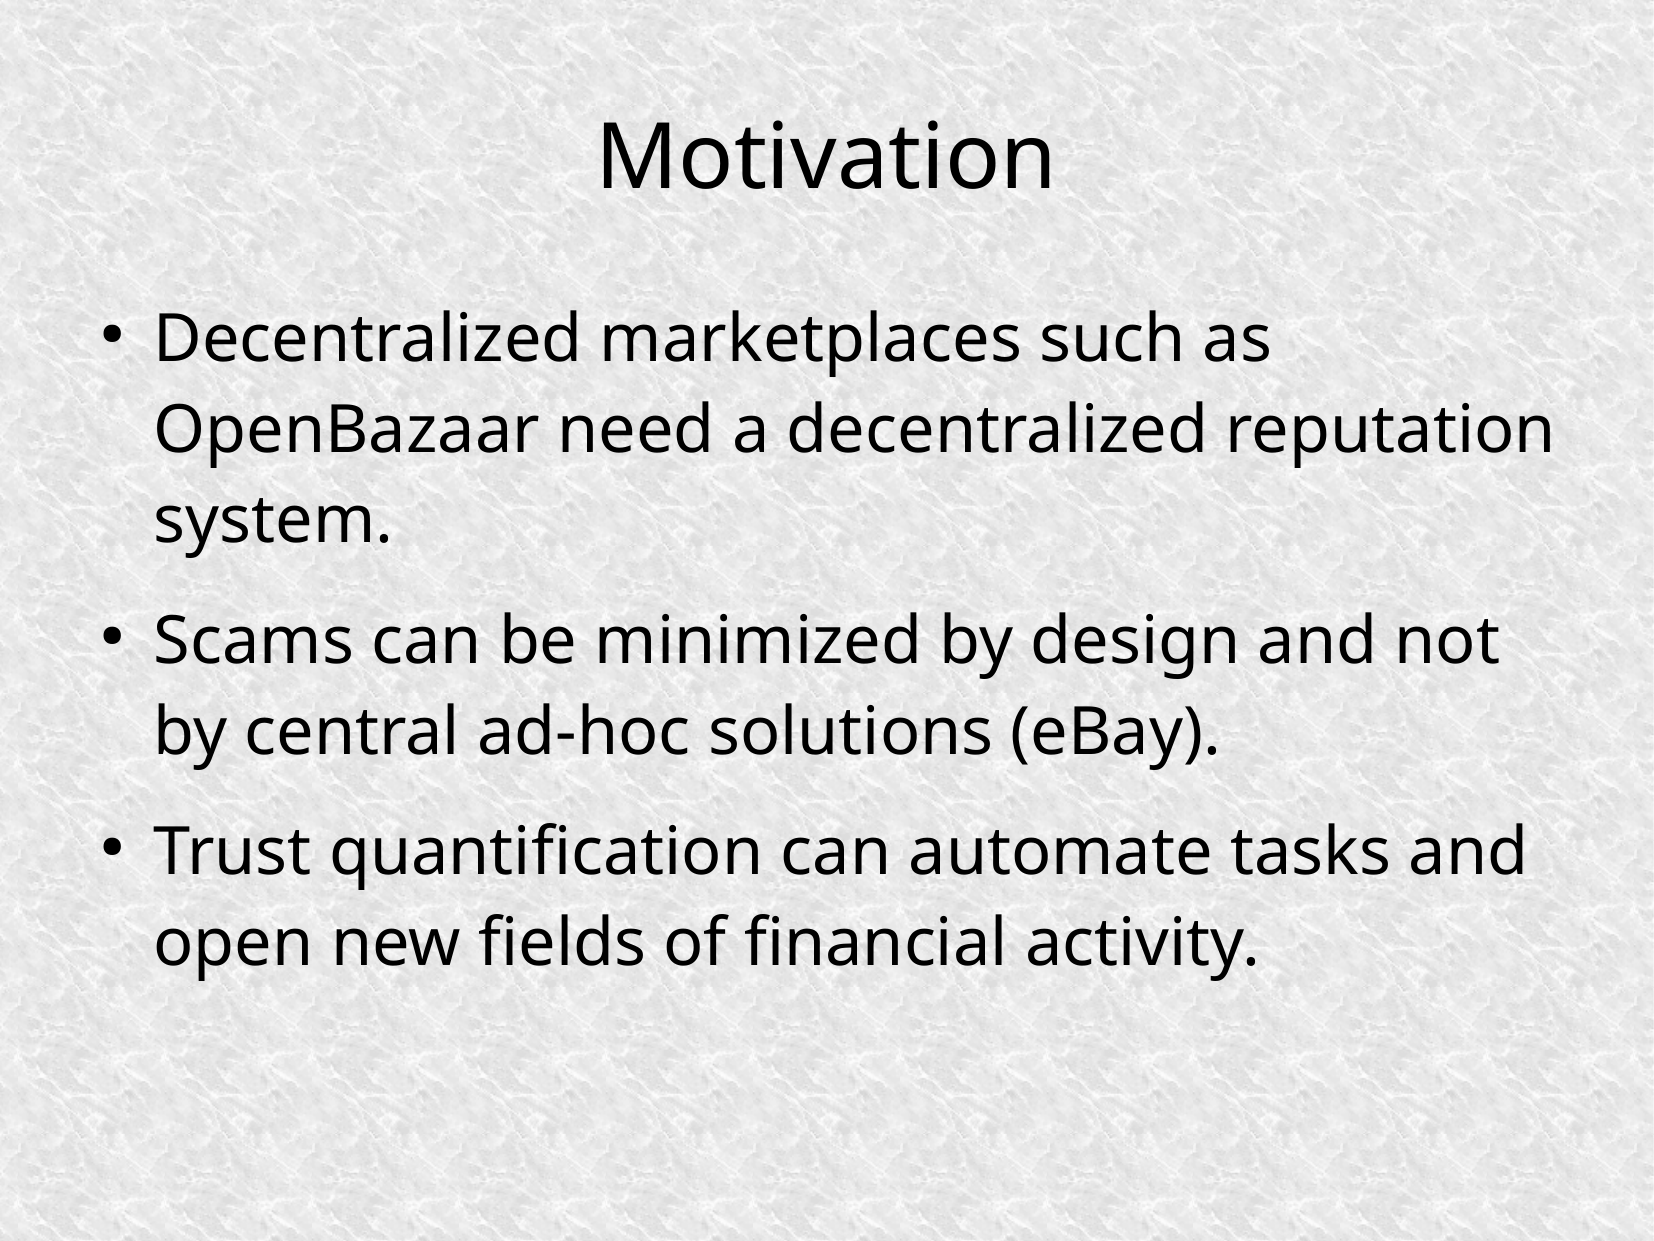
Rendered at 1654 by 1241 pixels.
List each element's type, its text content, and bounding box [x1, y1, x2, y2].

title Motivation [82, 49, 1571, 257]
picture [0, 0, 1654, 1241]
list Decentralized marketplaces such as OpenBazaar need a decentralized reputation system. Scams can be minimized by design and not by central ad-hoc solutions (eBay). Trust quantification can automate tasks and open new fields of financial activity. [82, 290, 1571, 1010]
